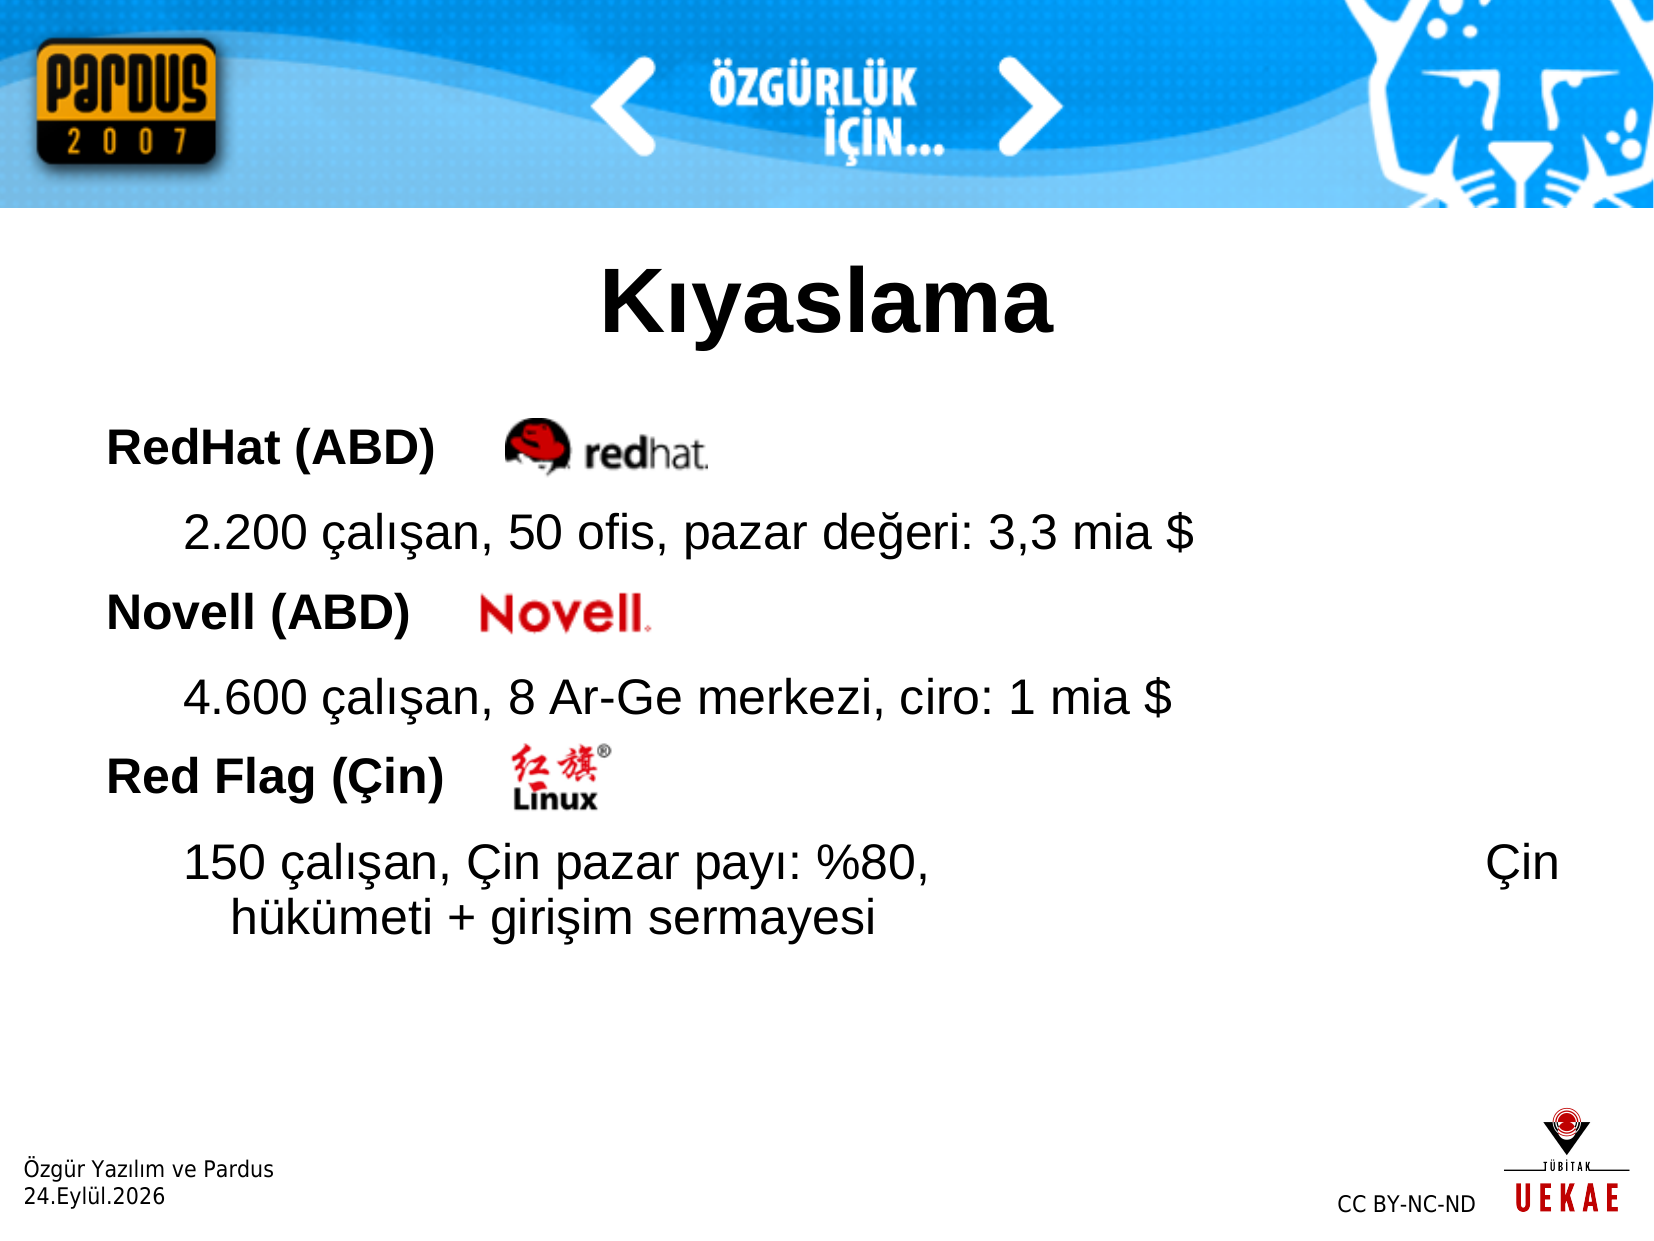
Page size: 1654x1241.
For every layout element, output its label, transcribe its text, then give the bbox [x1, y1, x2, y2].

picture [0, 0, 1654, 208]
picture [505, 739, 618, 816]
list RedHat (ABD) 2.200 çalışan, 50 ofis, pazar değeri: 3,3 mia $ Novell (ABD) 4.600 çalışan, 8 Ar-Ge merkezi, ciro: 1 mia $ Red Flag (Çin) 150 çalışan, Çin pazar payı: %80, Çin hükümeti + girişim sermayesi [88, 419, 1571, 1056]
picture [505, 418, 708, 484]
title Kıyaslama [82, 197, 1571, 405]
picture [469, 581, 662, 643]
picture [1500, 1104, 1634, 1215]
